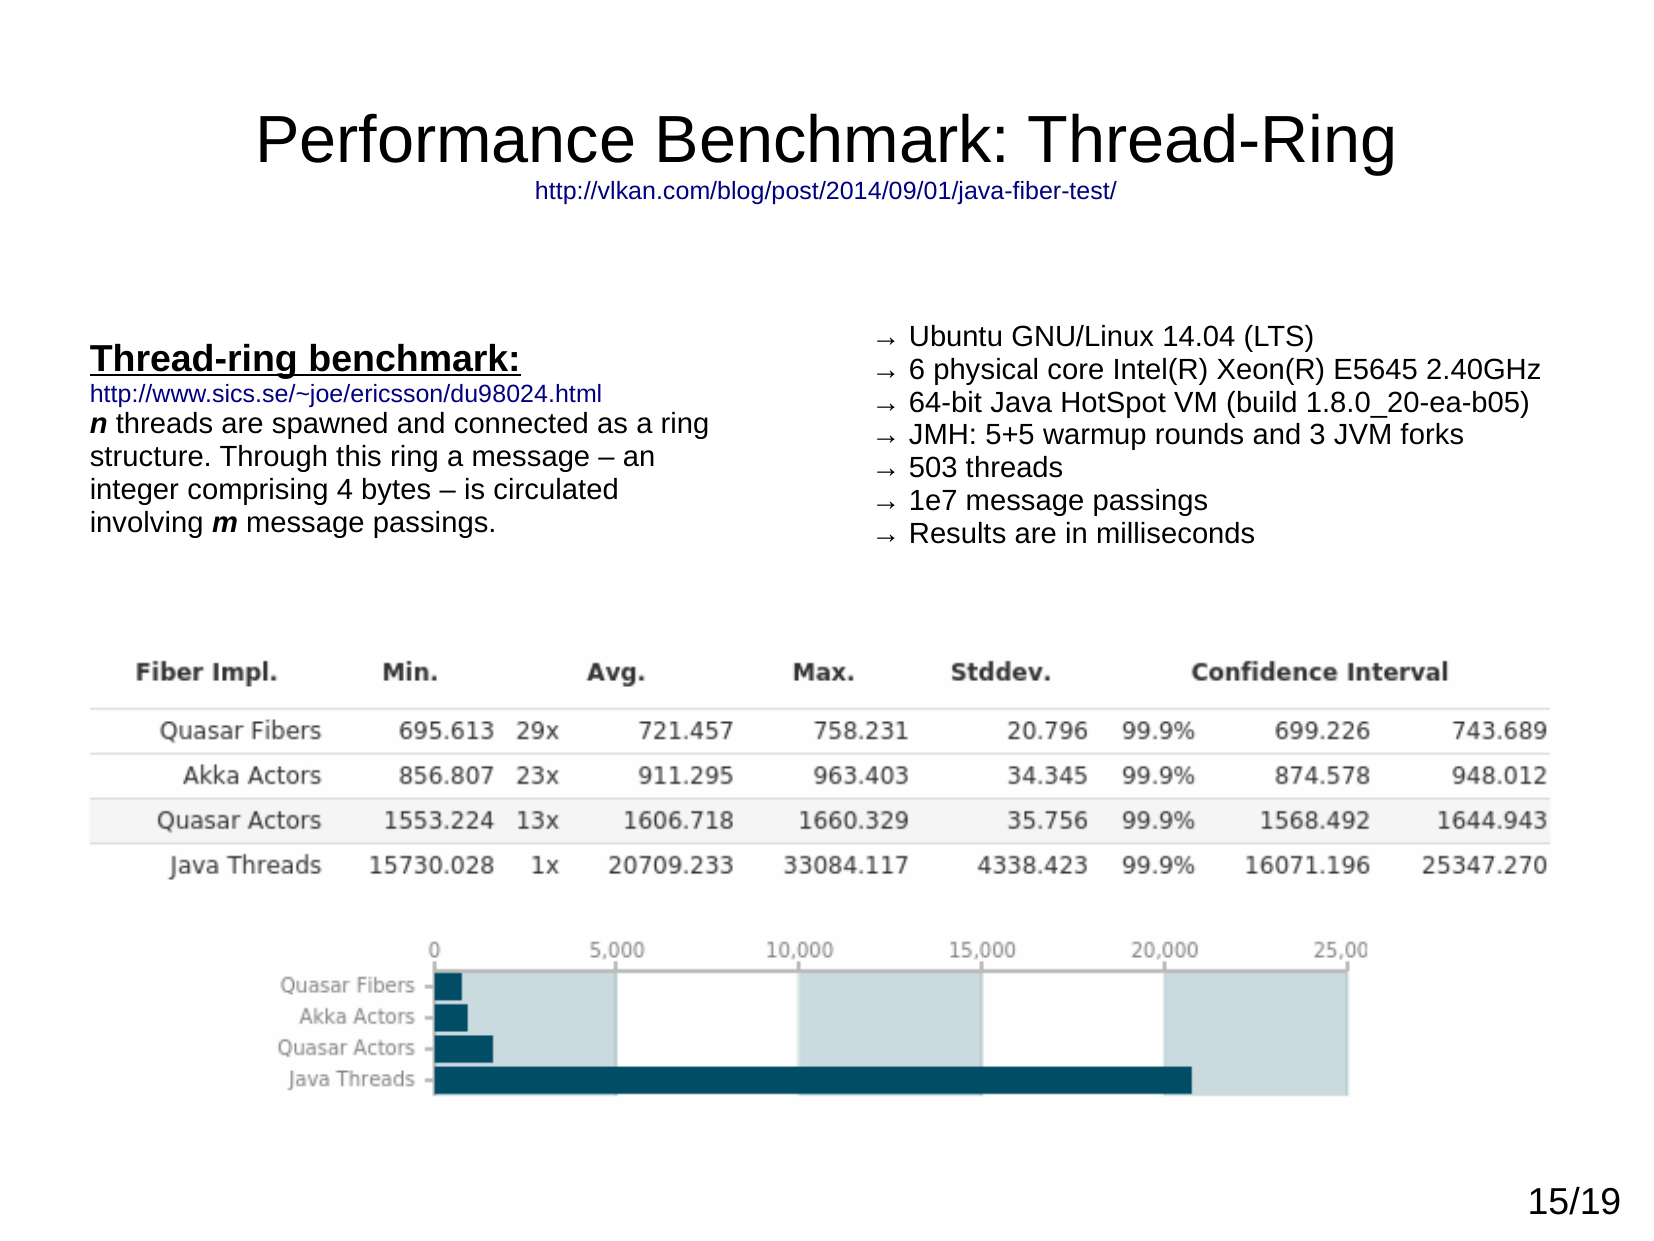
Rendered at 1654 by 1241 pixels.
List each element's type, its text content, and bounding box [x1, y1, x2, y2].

picture [75, 644, 1566, 1110]
text_box → Ubuntu GNU/Linux 14.04 (LTS) → 6 physical core Intel(R) Xeon(R) E5645 2.40GHz → 64-bit Java HotSpot VM (build 1.8.0_20-ea-b05) → JMH: 5+5 warmup rounds and 3 JVM forks → 503 threads → 1e7 message passings → Results are in milliseconds [856, 312, 1654, 584]
title Performance Benchmark: Thread-Ring http://vlkan.com/blog/post/2014/09/01/java-fiber-test/ [82, 49, 1571, 257]
text_box Thread-ring benchmark: http://www.sics.se/~joe/ericsson/du98024.html n threads are spawned and connected as a ring structure. Through this ring a message – an integer comprising 4 bytes – is circulated involving m message passings. [75, 330, 751, 573]
